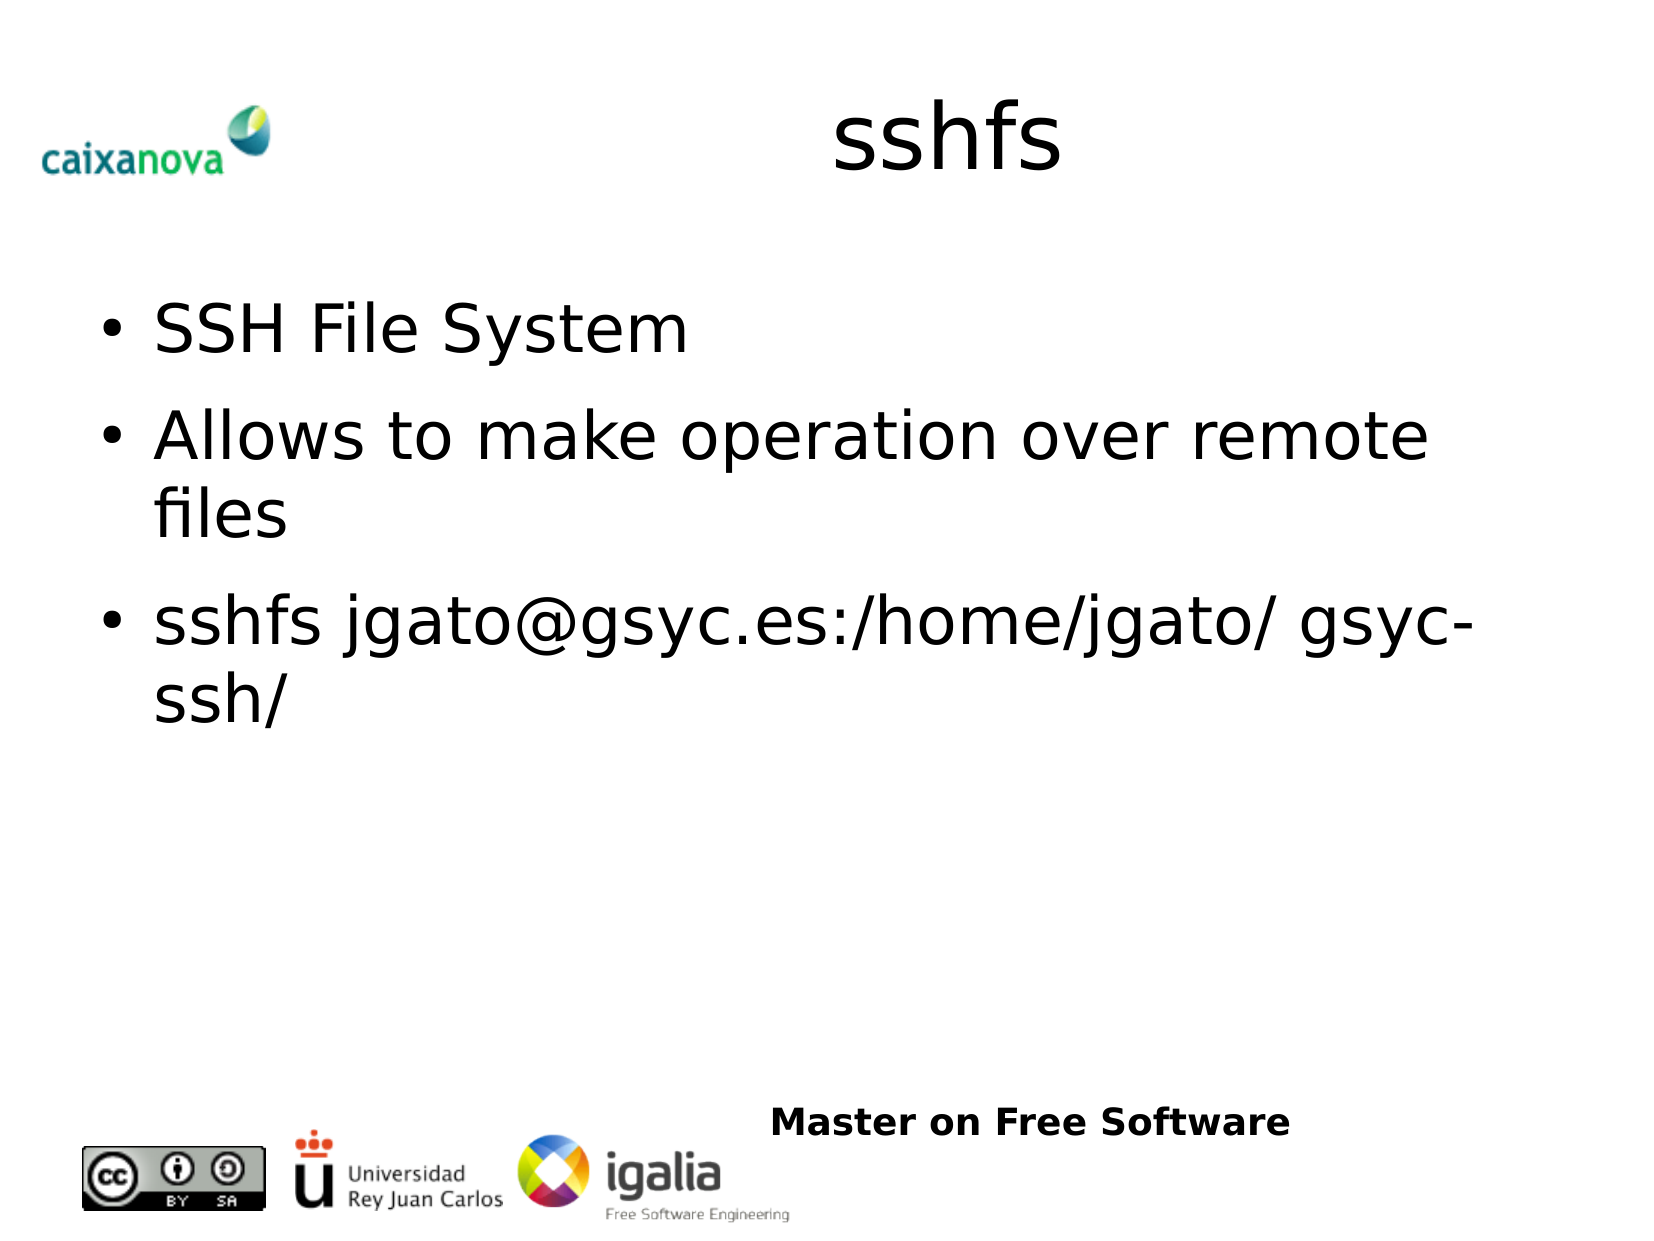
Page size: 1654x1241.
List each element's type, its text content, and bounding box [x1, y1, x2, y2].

title sshfs [295, 38, 1601, 237]
picture [29, 73, 284, 207]
picture [82, 1146, 266, 1211]
list SSH File System Allows to make operation over remote files sshfs jgato@gsyc.es:/home/jgato/ gsyc-ssh/ [82, 290, 1571, 1078]
picture [295, 1121, 811, 1235]
